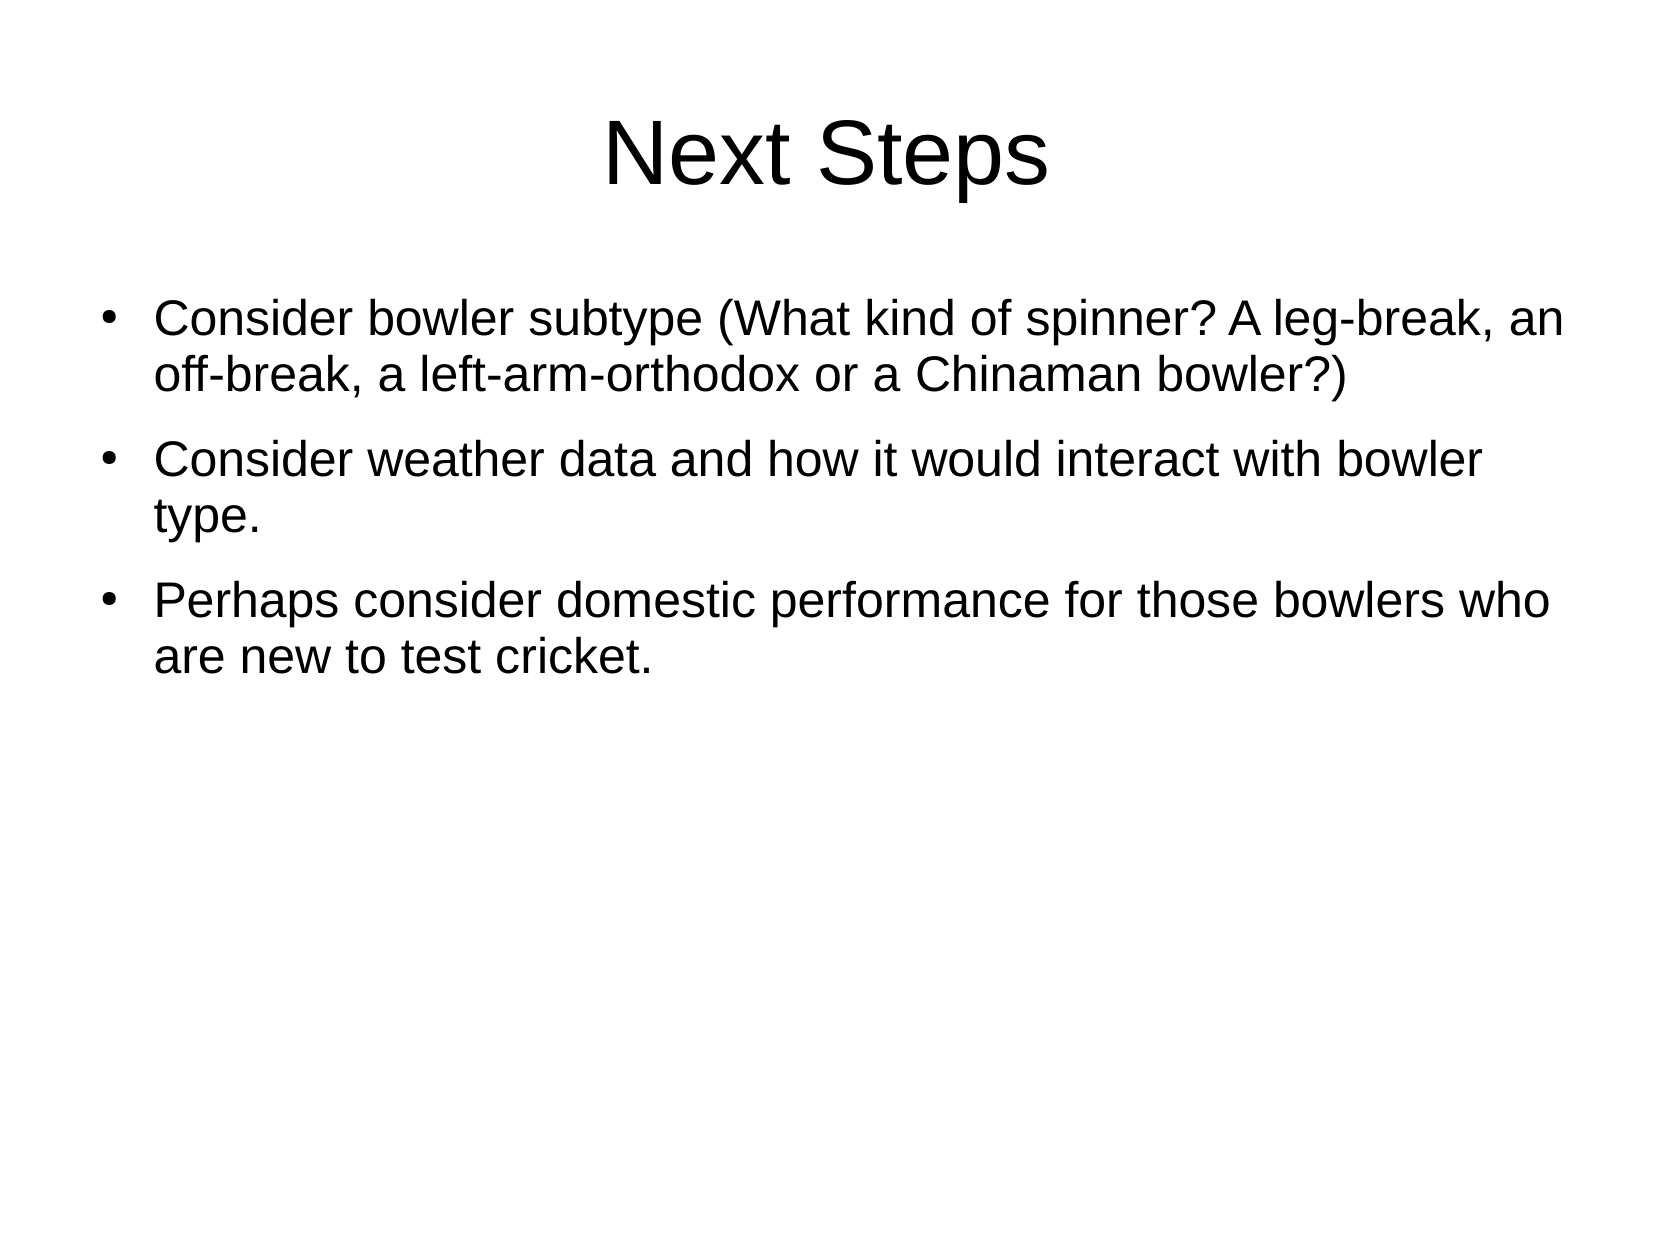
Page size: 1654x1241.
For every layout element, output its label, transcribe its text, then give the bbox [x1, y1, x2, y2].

list Consider bowler subtype (What kind of spinner? A leg-break, an off-break, a left-arm-orthodox or a Chinaman bowler?) Consider weather data and how it would interact with bowler type. Perhaps consider domestic performance for those bowlers who are new to test cricket. [82, 290, 1571, 1010]
title Next Steps [82, 49, 1571, 257]
